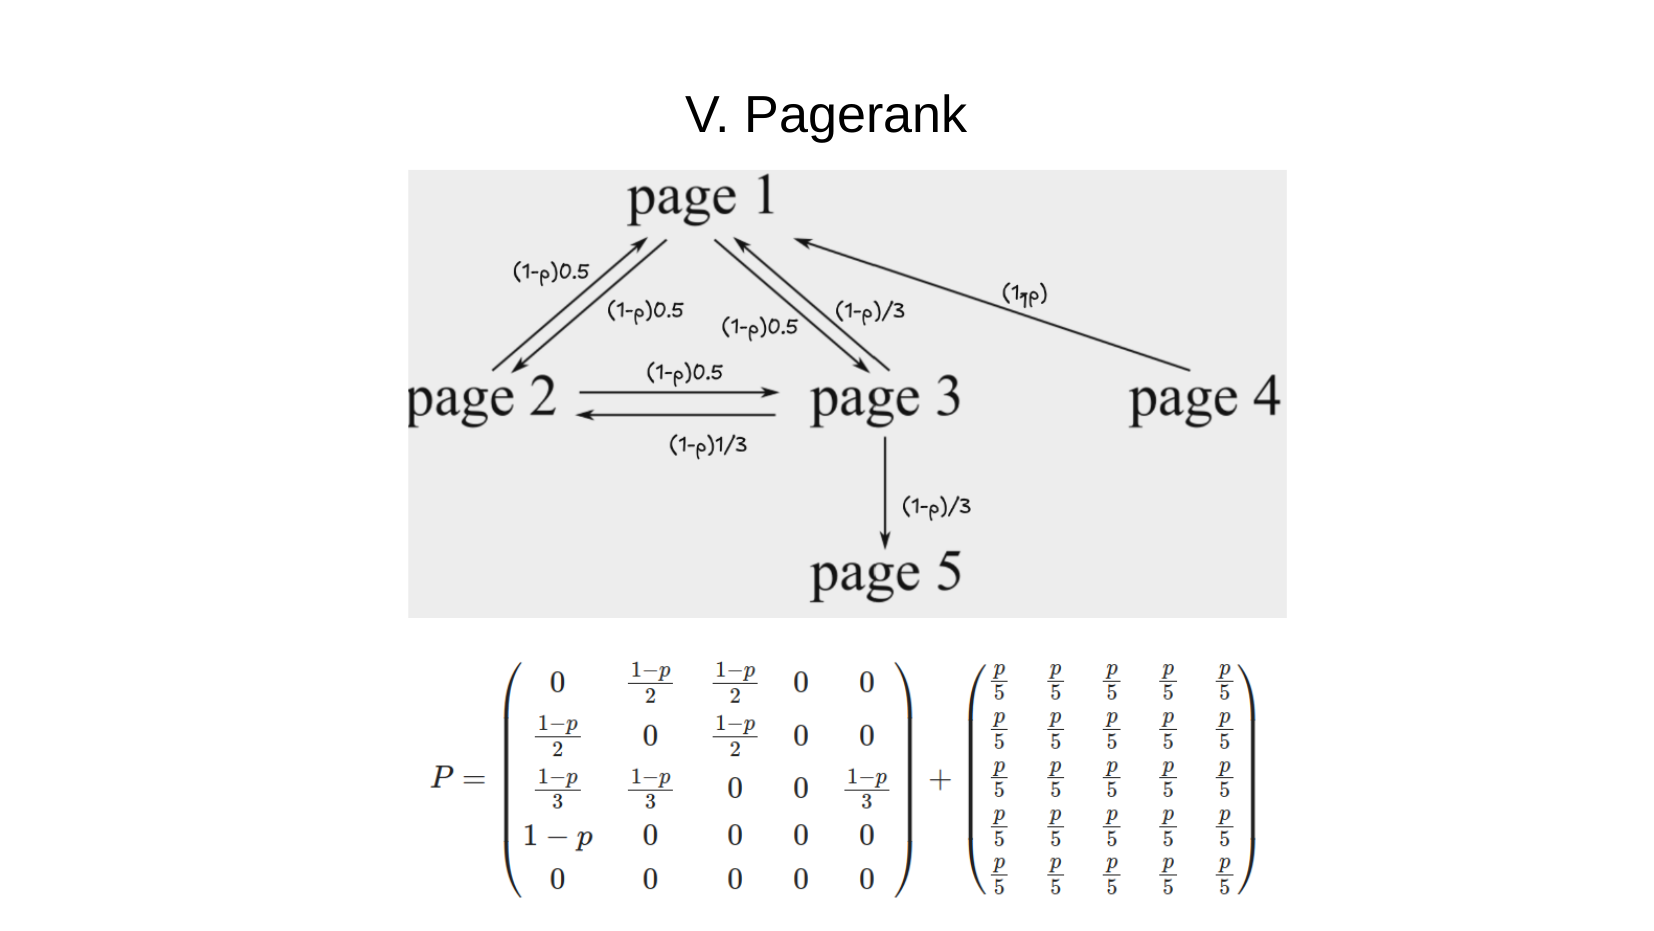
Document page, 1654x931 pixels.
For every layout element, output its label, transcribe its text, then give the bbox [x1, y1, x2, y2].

title V. Pagerank [82, 37, 1571, 193]
picture [401, 149, 1313, 931]
